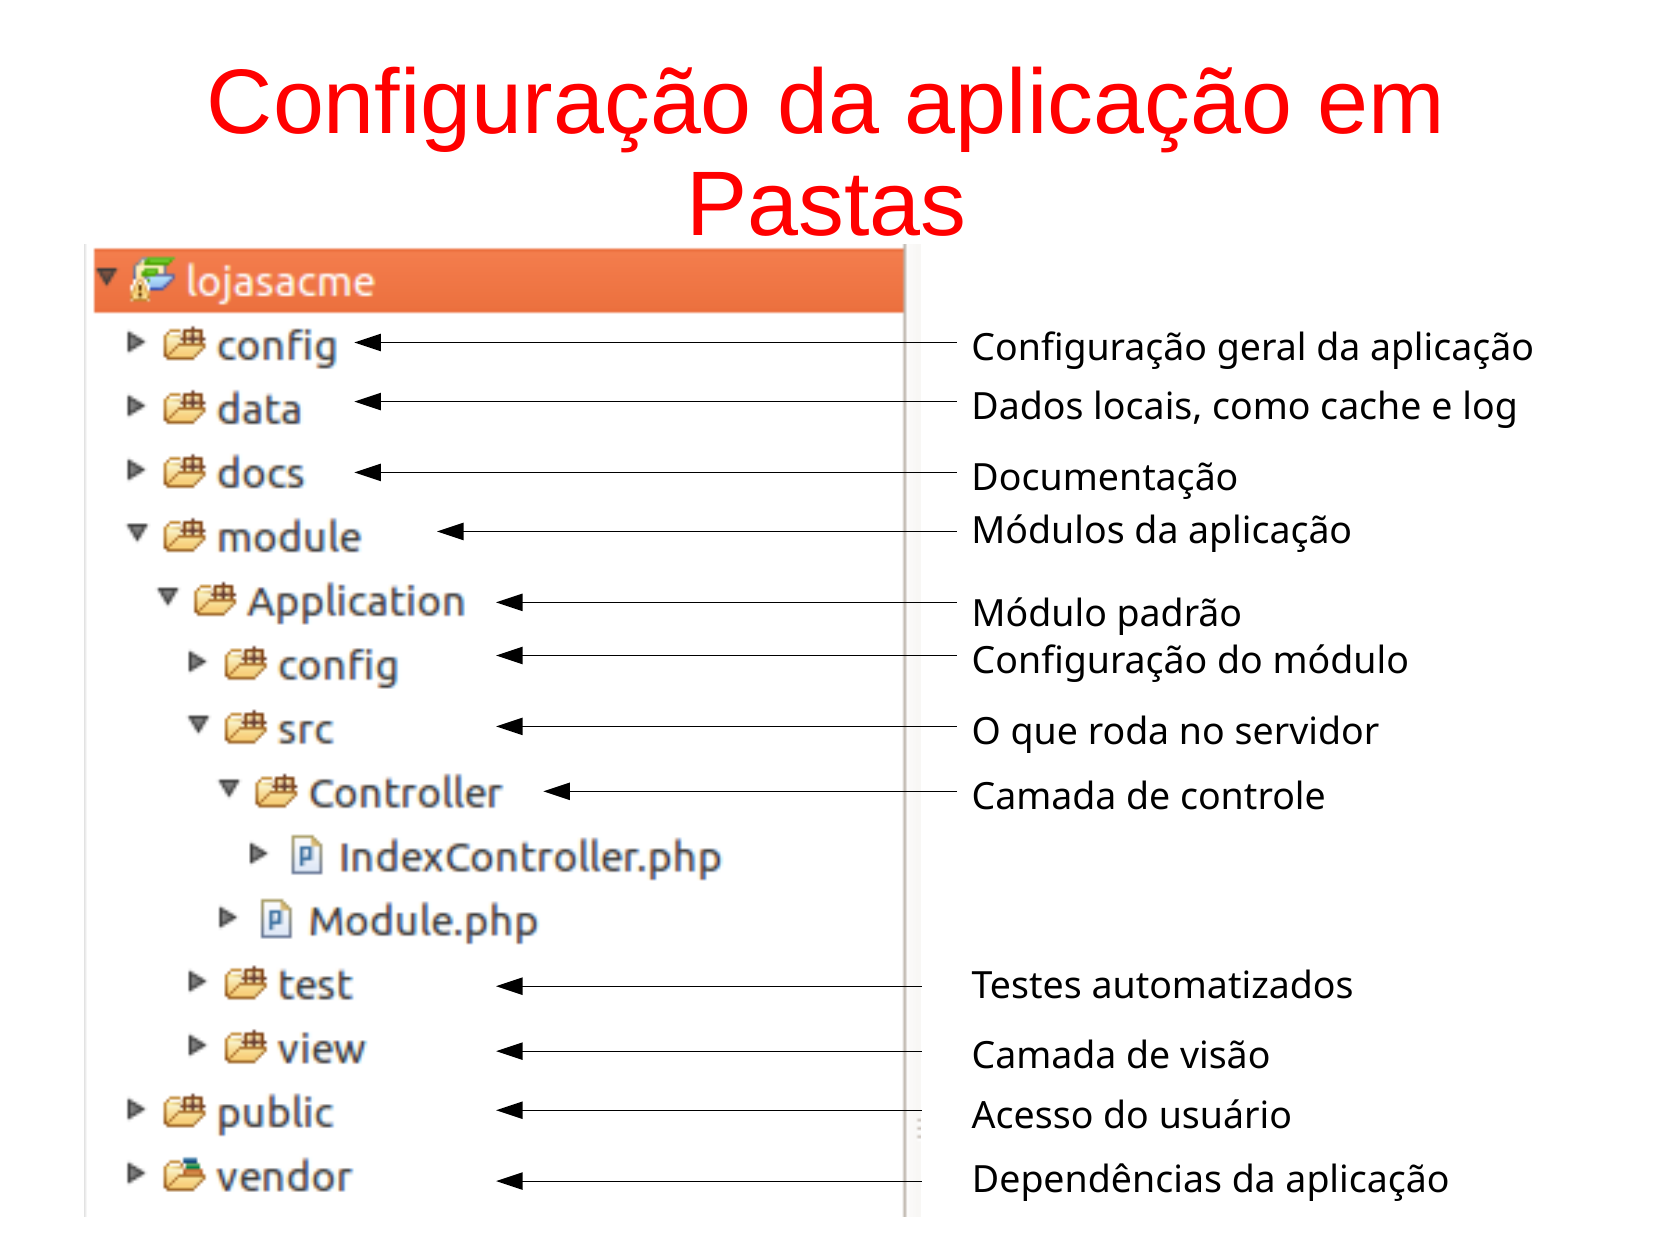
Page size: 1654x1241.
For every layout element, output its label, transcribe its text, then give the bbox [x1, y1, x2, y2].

picture [84, 244, 921, 1217]
text_box Configuração do módulo [956, 625, 1654, 685]
title Configuração da aplicação em Pastas [82, 49, 1571, 257]
text_box Camada de controle [956, 761, 1654, 821]
text_box Configuração geral da aplicação [956, 312, 1654, 372]
text_box Módulo padrão [956, 578, 1495, 625]
text_box Documentação [956, 442, 1501, 496]
text_box Dados locais, como cache e log [956, 372, 1654, 431]
text_box O que roda no servidor [956, 696, 1654, 756]
text_box Dependências da aplicação [957, 1145, 1654, 1204]
text_box Testes automatizados [956, 950, 1654, 1010]
text_box Módulos da aplicação [956, 496, 1654, 555]
text_box Camada de visão [956, 1021, 1574, 1080]
text_box Acesso do usuário [956, 1080, 1602, 1140]
